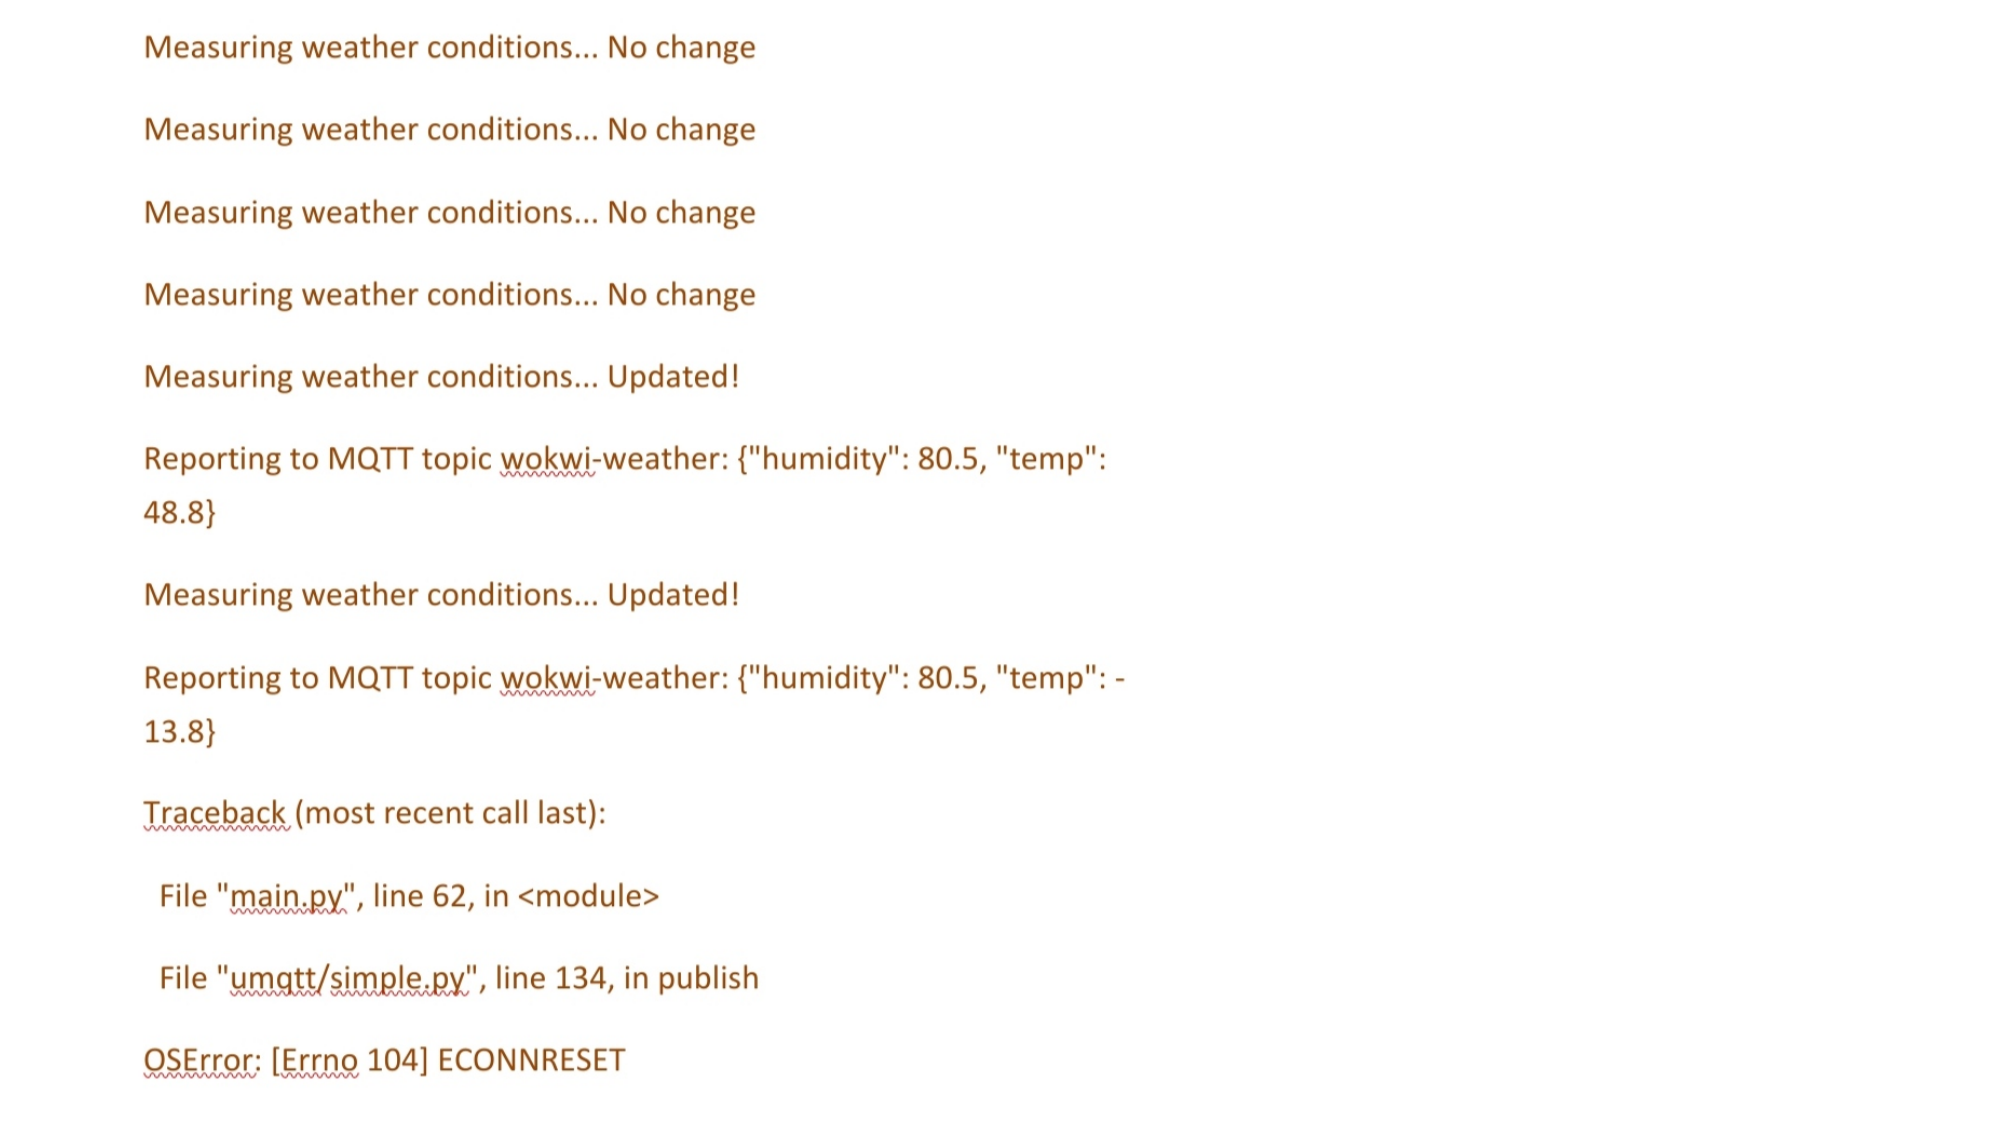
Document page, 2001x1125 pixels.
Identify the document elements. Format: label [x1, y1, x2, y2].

picture [57, 0, 1223, 1108]
